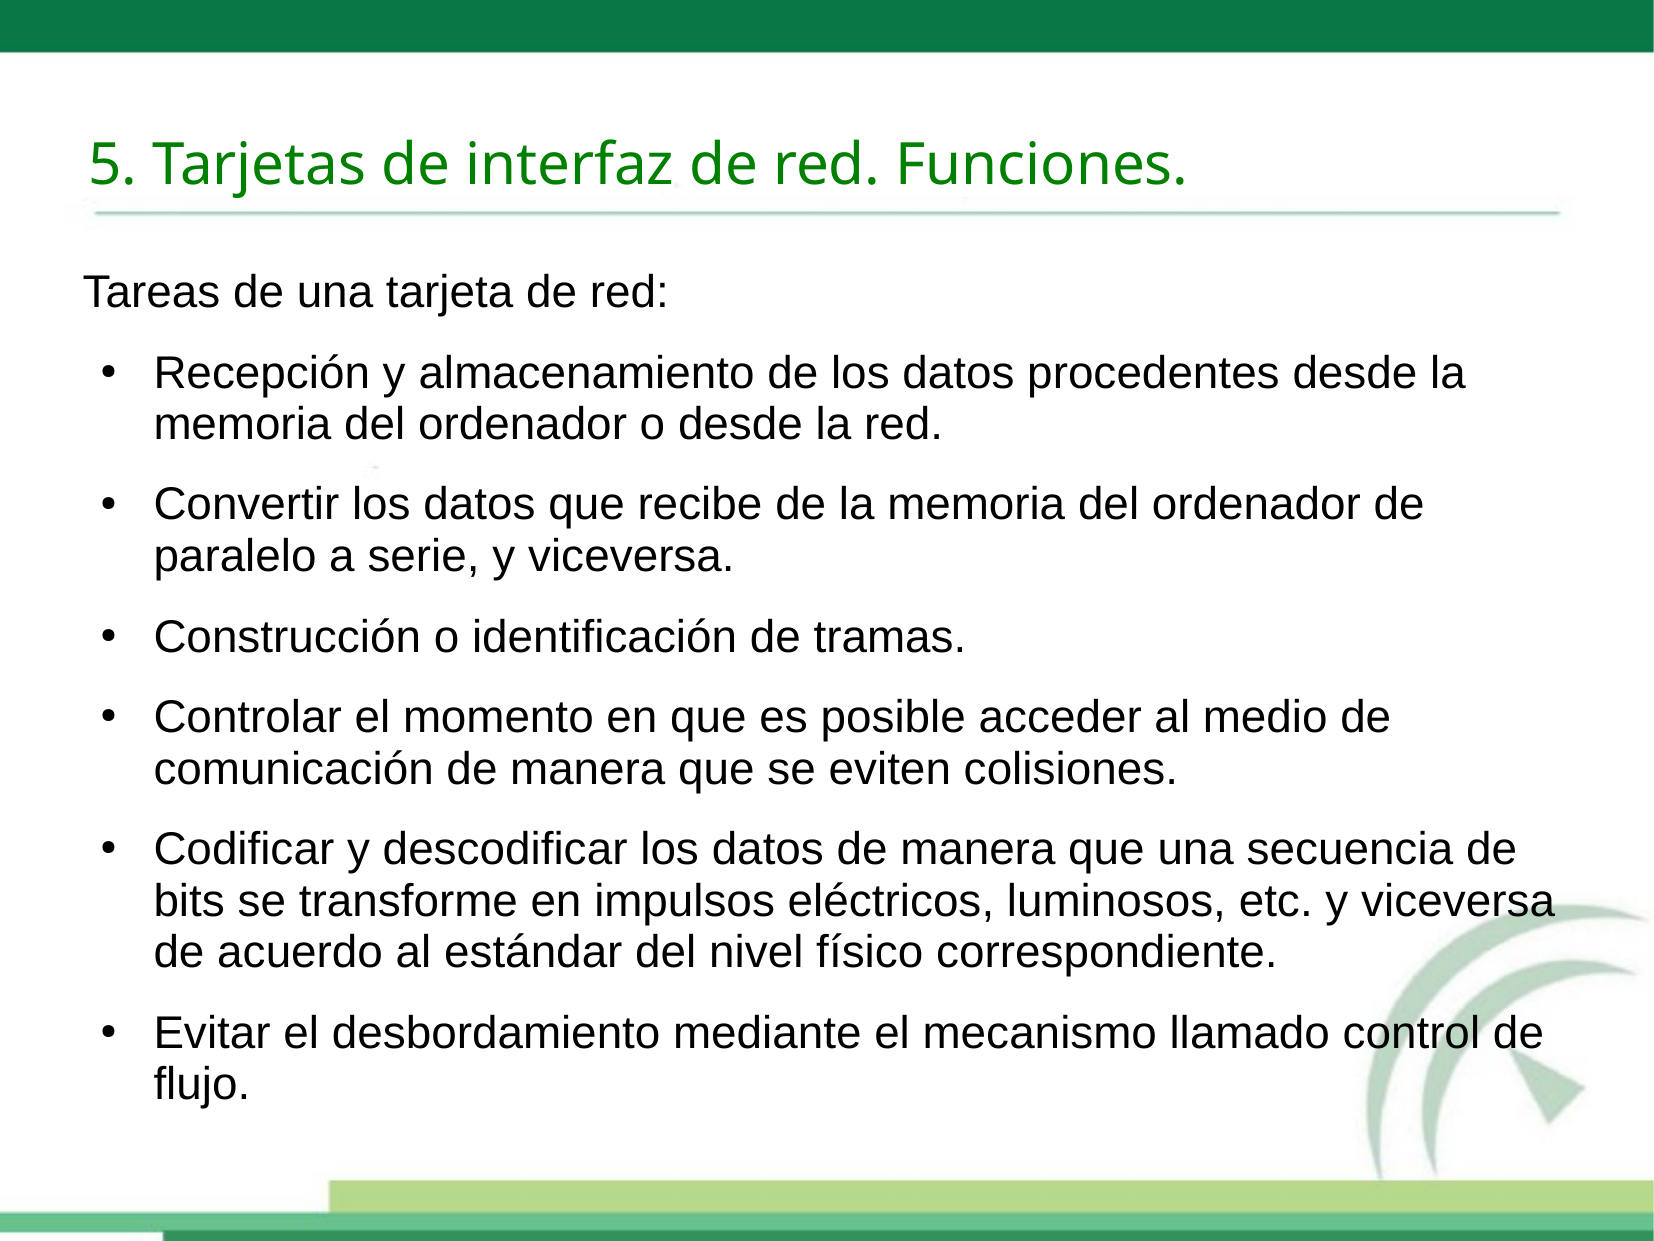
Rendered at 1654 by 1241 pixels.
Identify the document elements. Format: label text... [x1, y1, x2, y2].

title 5. Tarjetas de interfaz de red. Funciones. [88, 58, 1577, 265]
picture [0, 0, 1654, 1241]
list Tareas de una tarjeta de red: Recepción y almacenamiento de los datos procedentes desde la memoria del ordenador o desde la red. Convertir los datos que recibe de la memoria del ordenador de paralelo a serie, y viceversa. Construcción o identificación de tramas. Controlar el momento en que es posible acceder al medio de comunicación de manera que se eviten colisiones. Codificar y descodificar los datos de manera que una secuencia de bits se transforme en impulsos eléctricos, luminosos, etc. y viceversa de acuerdo al estándar del nivel físico correspondiente. Evitar el desbordamiento mediante el mecanismo llamado control de flujo. [82, 265, 1595, 1157]
